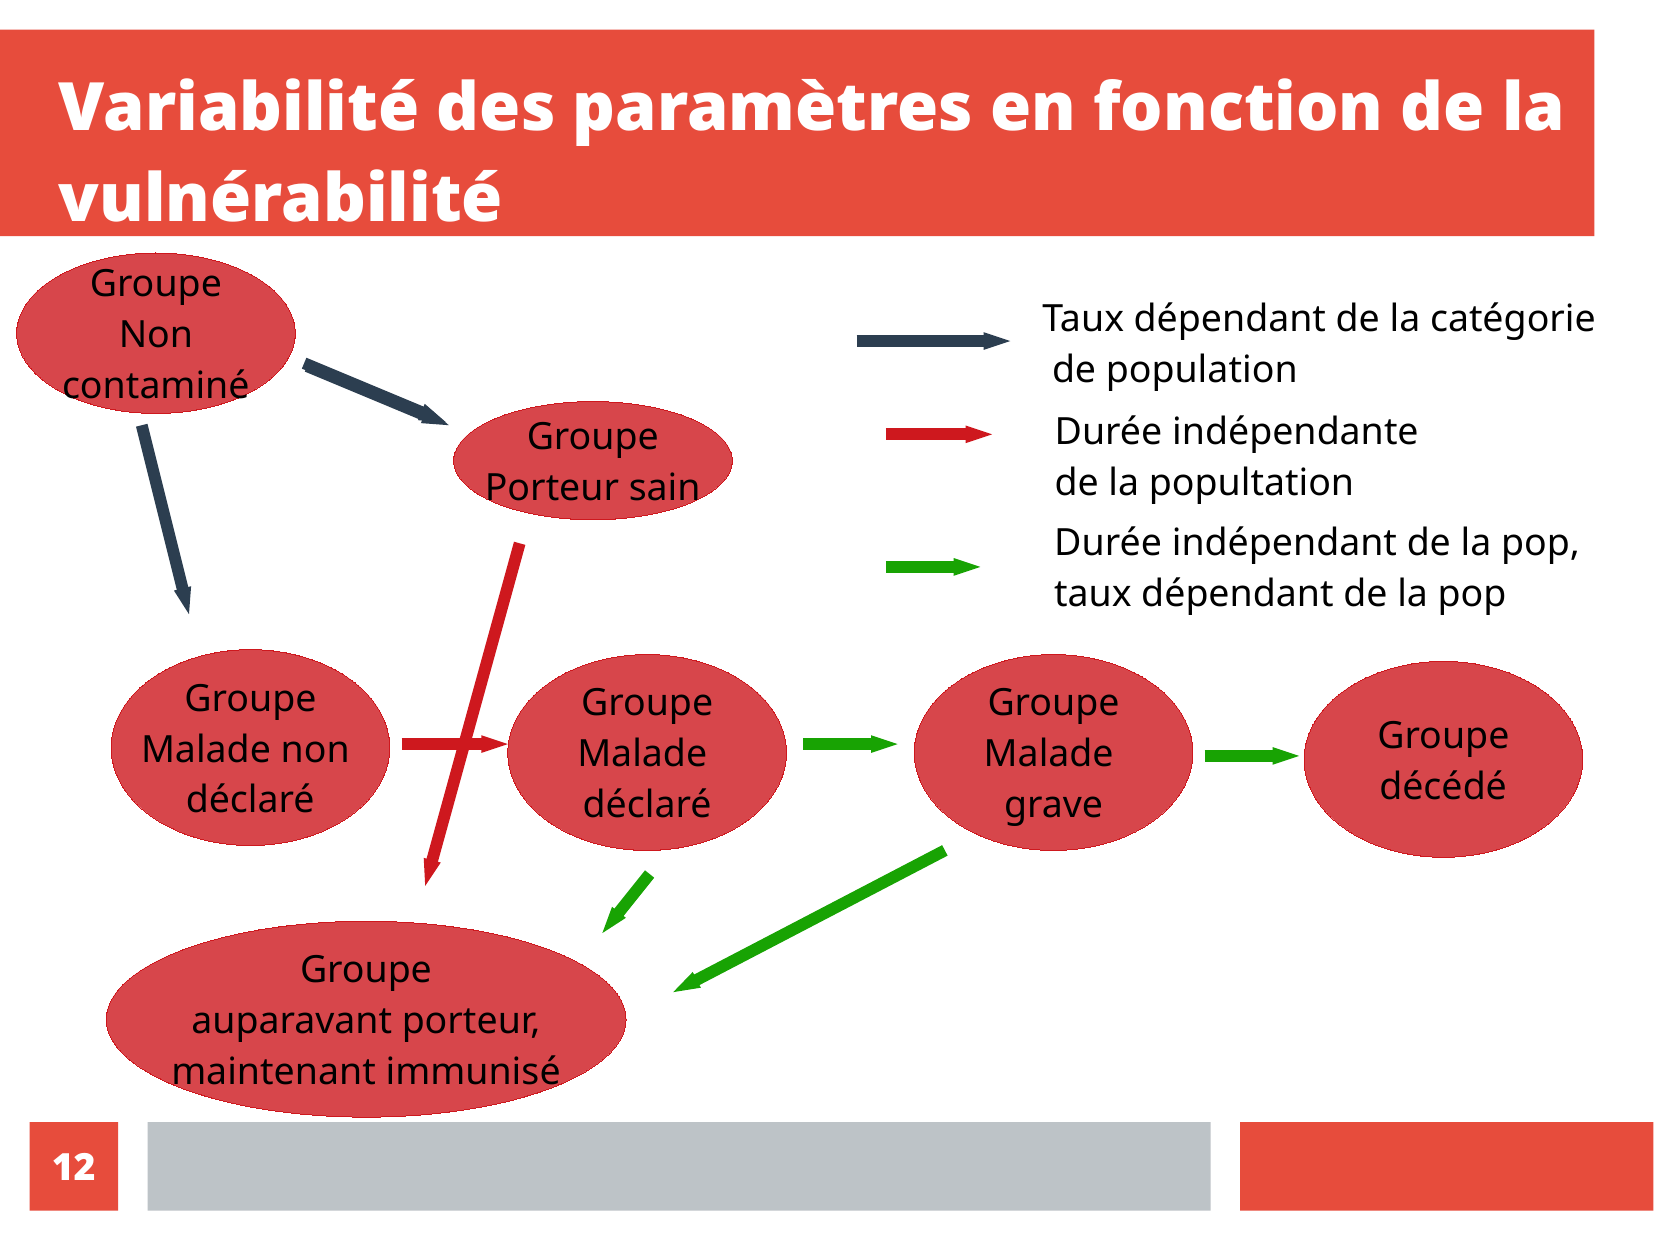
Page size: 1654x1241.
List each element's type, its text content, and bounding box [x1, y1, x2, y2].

text_box Taux dépendant de la catégorie de population [1027, 284, 1630, 441]
text_box Durée indépendante de la popultation [1039, 397, 1442, 507]
text_box Groupe Porteur sain [453, 401, 733, 520]
text_box Groupe Malade non déclaré [111, 649, 390, 846]
text_box Durée indépendant de la pop, taux dépendant de la pop [1039, 507, 1619, 626]
text_box Groupe Malade déclaré [507, 654, 787, 851]
text_box Groupe Non contaminé [16, 252, 296, 414]
title Variabilité des paramètres en fonction de la vulnérabilité [59, 59, 1595, 207]
text_box Groupe auparavant porteur, maintenant immunisé [106, 921, 627, 1118]
text_box Groupe Malade grave [914, 654, 1193, 851]
text_box Groupe décédé [1304, 661, 1583, 858]
